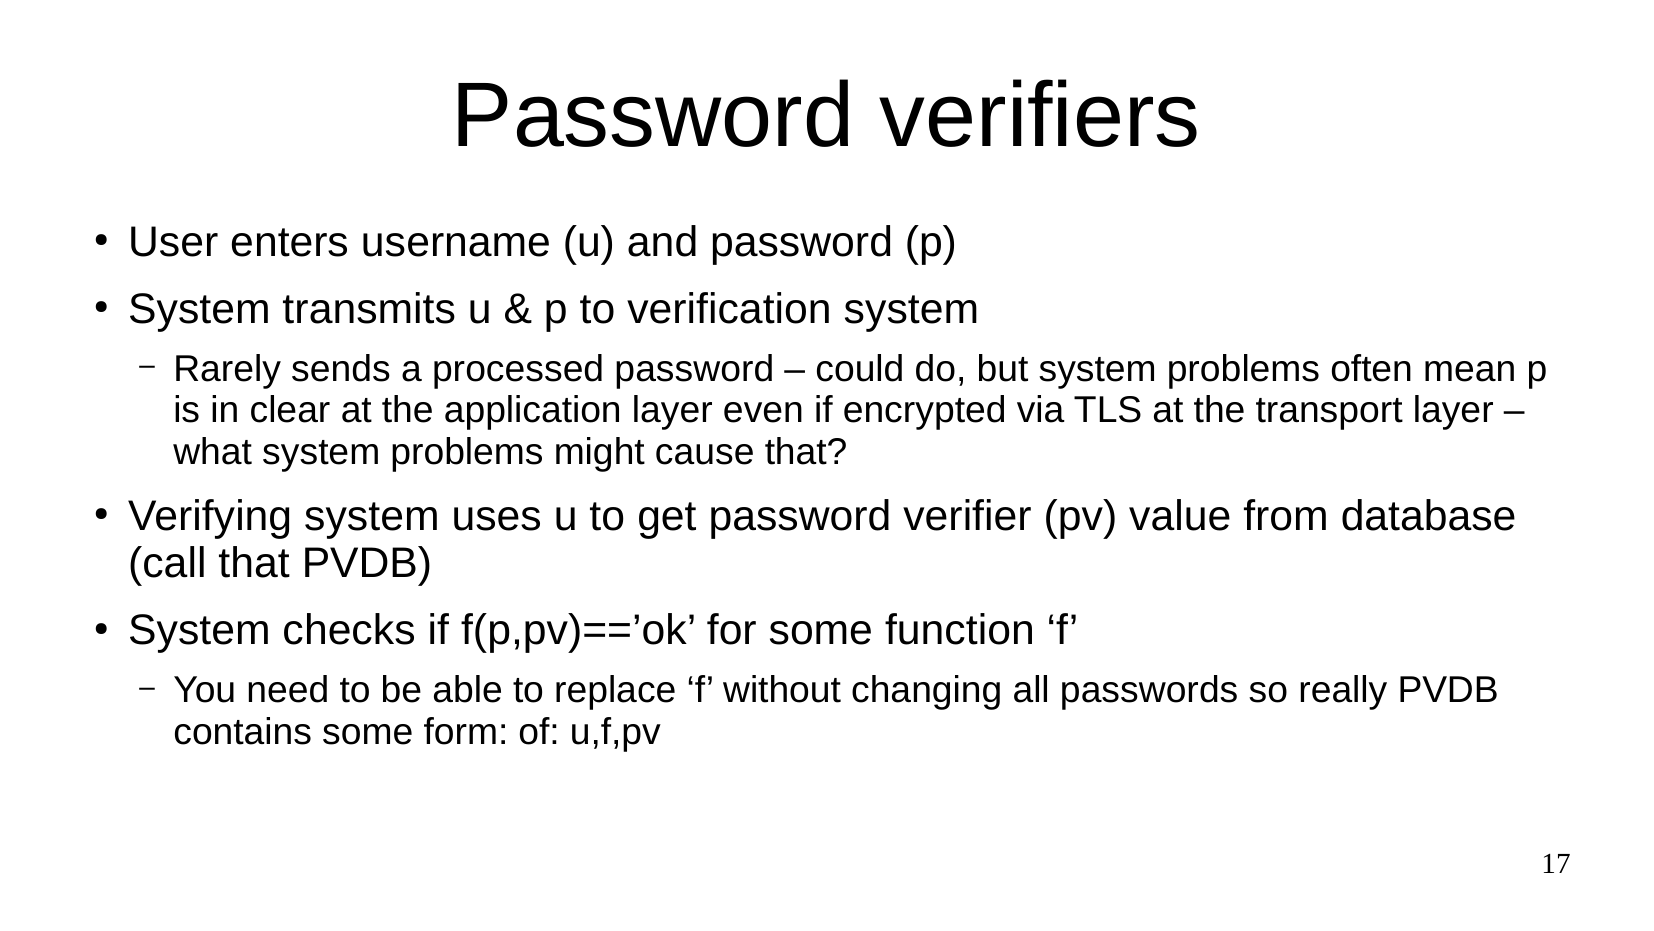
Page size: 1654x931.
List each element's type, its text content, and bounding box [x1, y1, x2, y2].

list User enters username (u) and password (p) System transmits u & p to verification system Rarely sends a processed password – could do, but system problems often mean p is in clear at the application layer even if encrypted via TLS at the transport layer – what system problems might cause that? Verifying system uses u to get password verifier (pv) value from database (call that PVDB) System checks if f(p,pv)==’ok’ for some function ‘f’ You need to be able to replace ‘f’ without changing all passwords so really PVDB contains some form: of: u,f,pv [82, 217, 1571, 758]
title Password verifiers [82, 37, 1571, 193]
